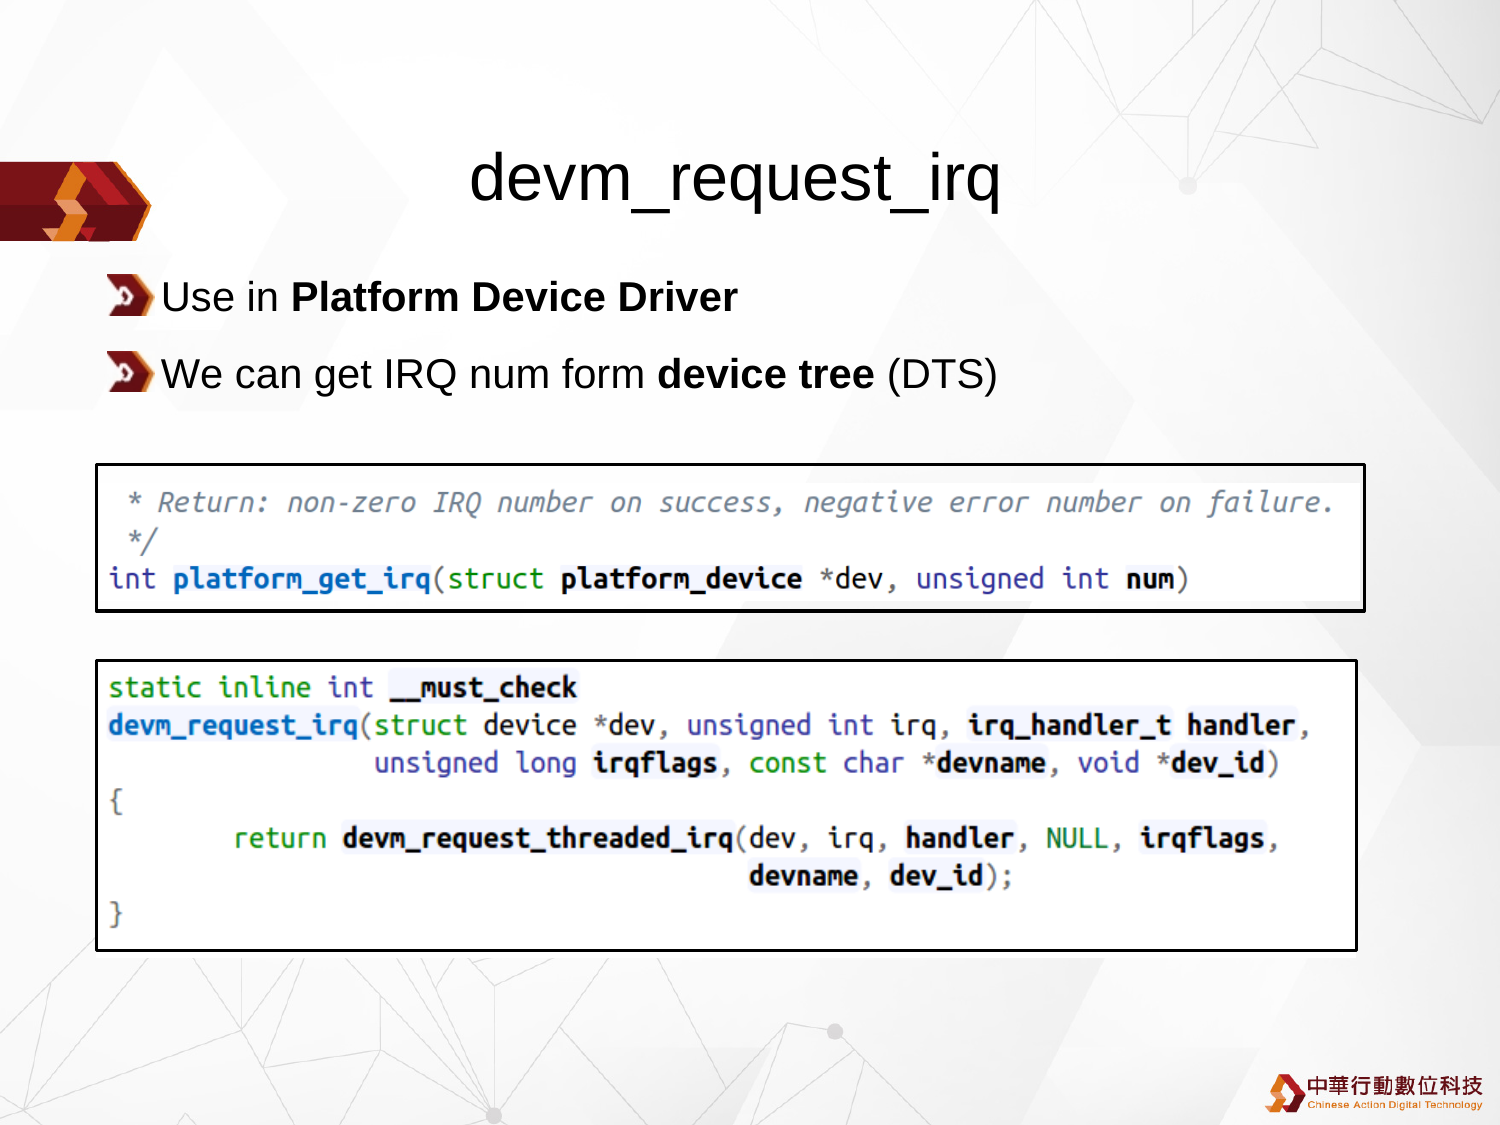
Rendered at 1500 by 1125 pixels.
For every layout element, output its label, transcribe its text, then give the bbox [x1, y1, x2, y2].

picture [0, 0, 1500, 1125]
title devm_request_irq [106, 101, 1366, 254]
text_box Use in Platform Device Driver We can get IRQ num form device tree (DTS) [75, 262, 1426, 1006]
